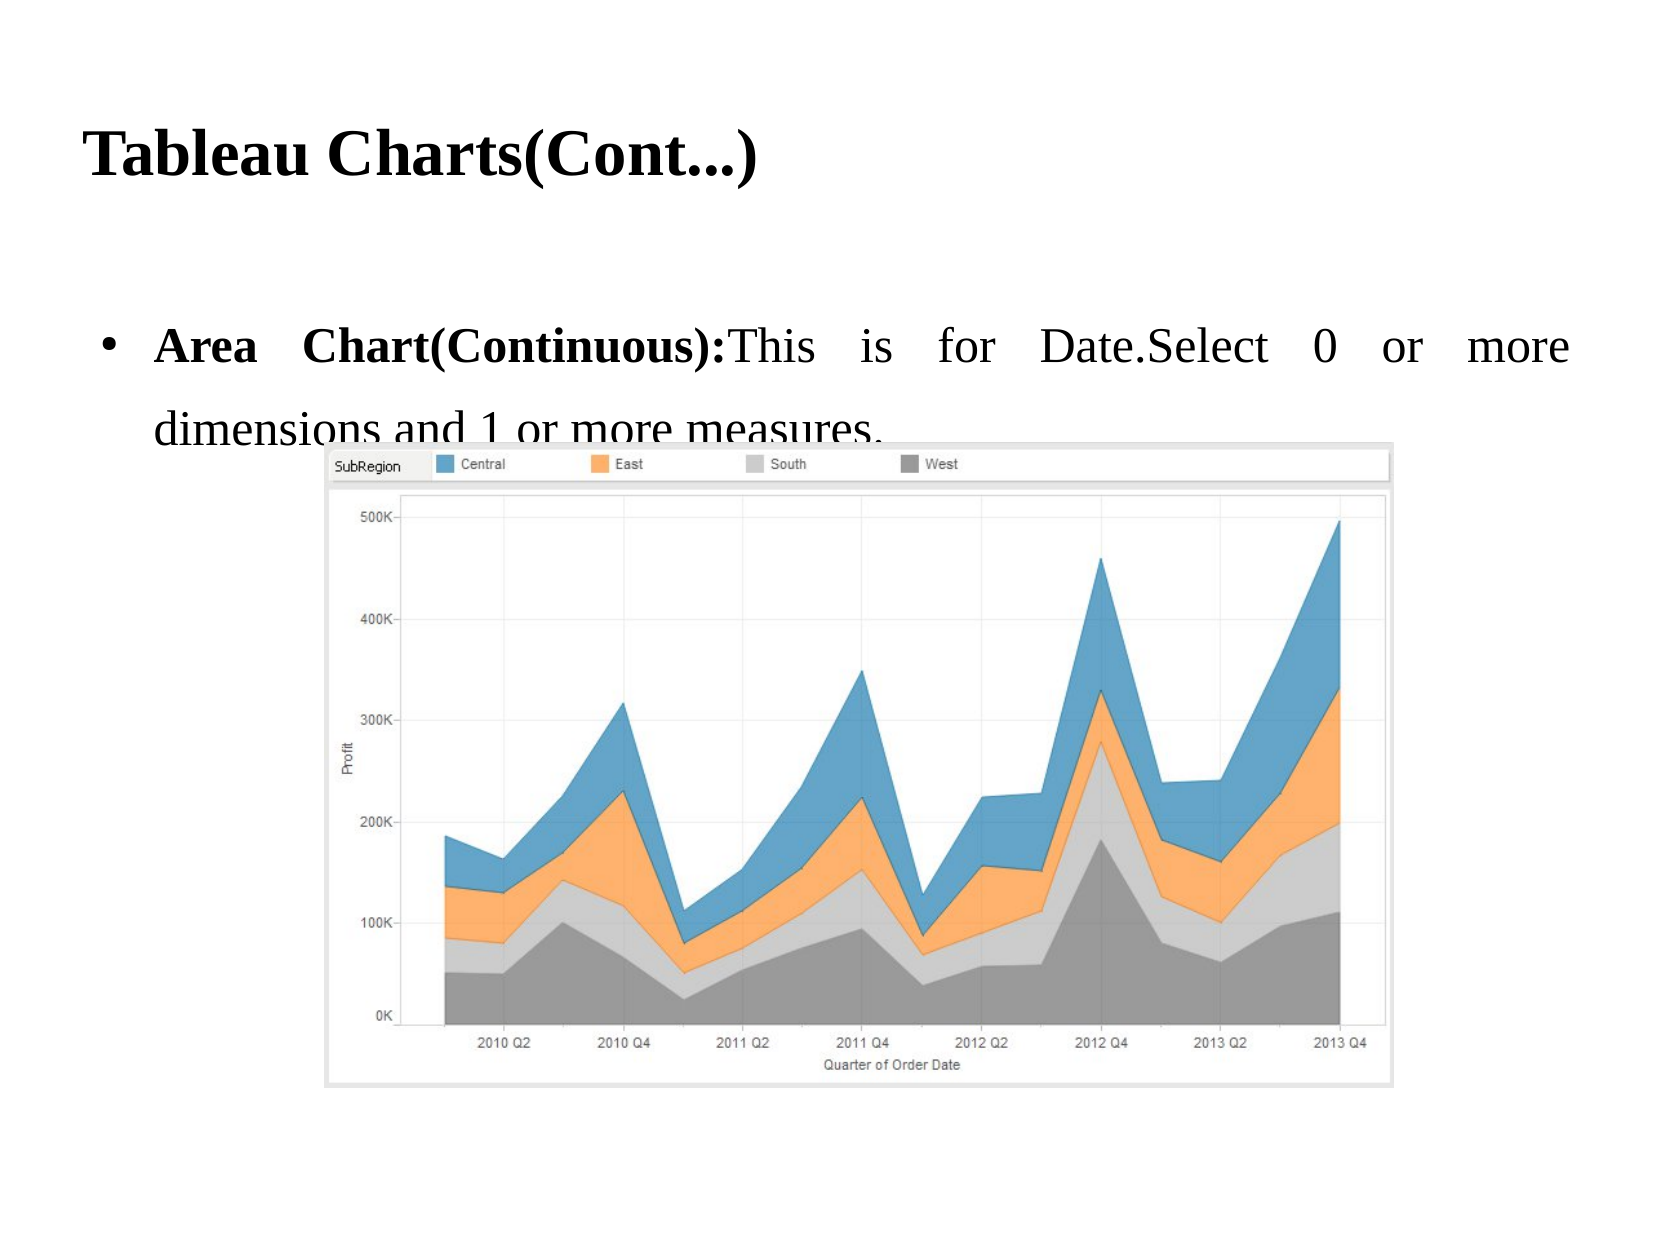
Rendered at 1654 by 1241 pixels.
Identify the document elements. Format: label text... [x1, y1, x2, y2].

picture [324, 442, 1394, 1088]
list Area Chart(Continuous):This is for Date.Select 0 or more dimensions and 1 or more measures. [82, 290, 1571, 1010]
title Tableau Charts(Cont...) [82, 49, 1571, 257]
